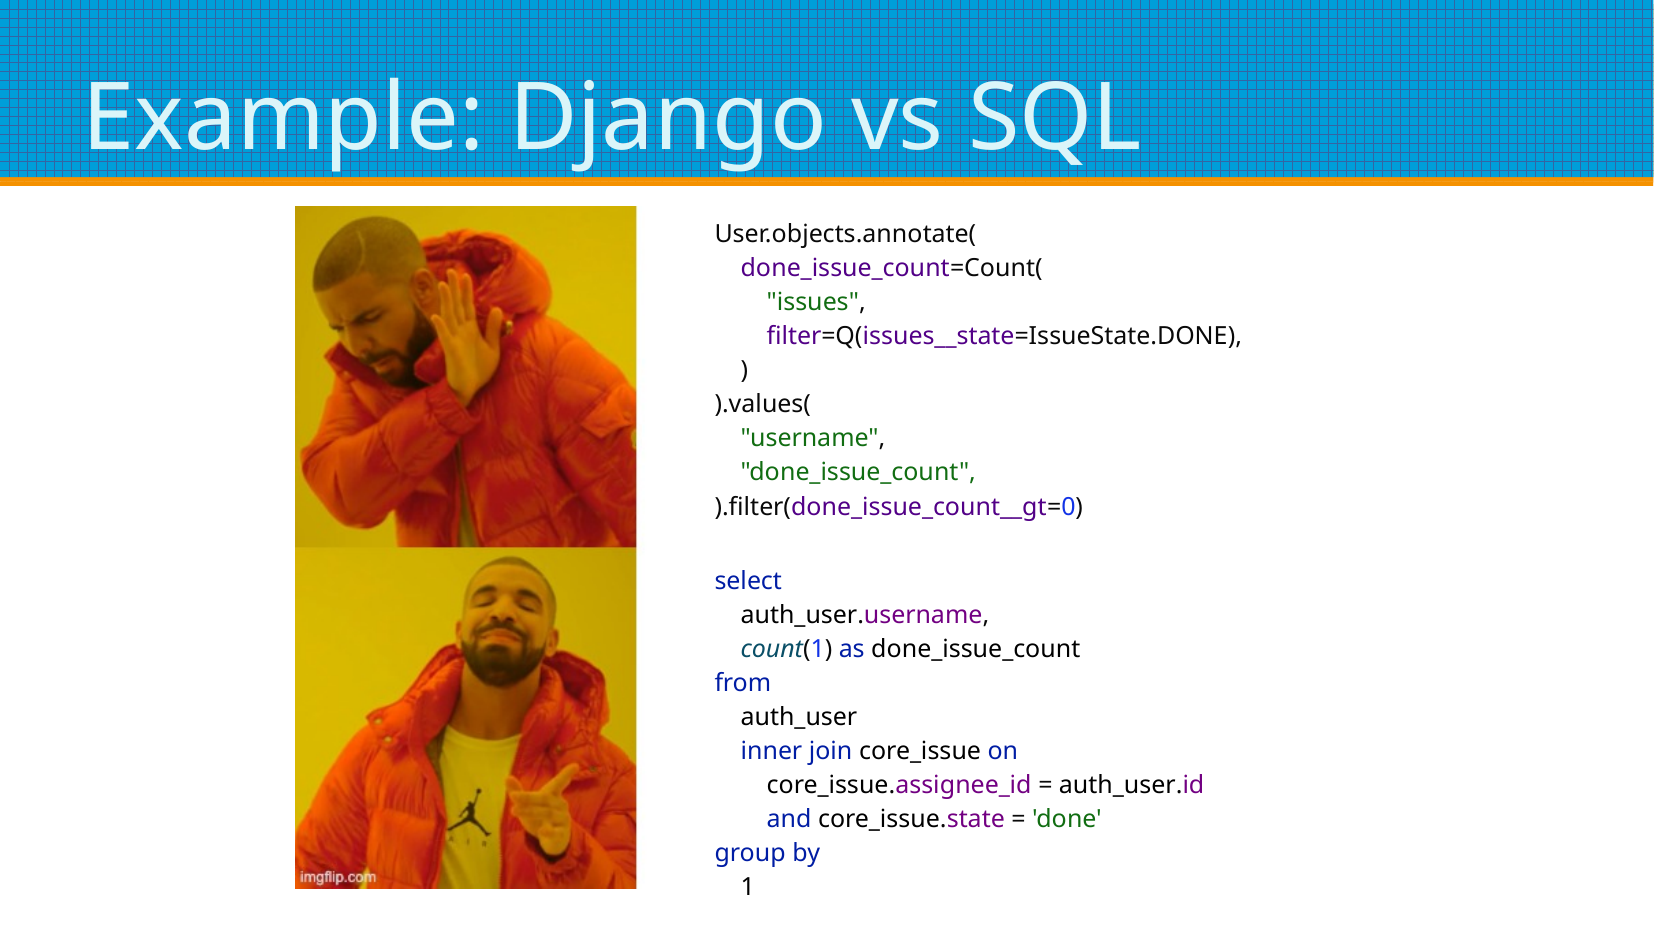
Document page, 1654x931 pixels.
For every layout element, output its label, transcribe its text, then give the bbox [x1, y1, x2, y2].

text_box select auth_user.username, count(1) as done_issue_count from auth_user inner join core_issue on core_issue.assignee_id = auth_user.id and core_issue.state = 'done' group by 1 [708, 578, 1418, 886]
text_box User.objects.annotate( done_issue_count=Count( "issues", filter=Q(issues__state=IssueState.DONE), ) ).values( "username", "done_issue_count", ).filter(done_issue_count__gt=0) [708, 206, 1506, 532]
picture [295, 206, 978, 889]
title Example: Django vs SQL [82, 14, 1571, 178]
